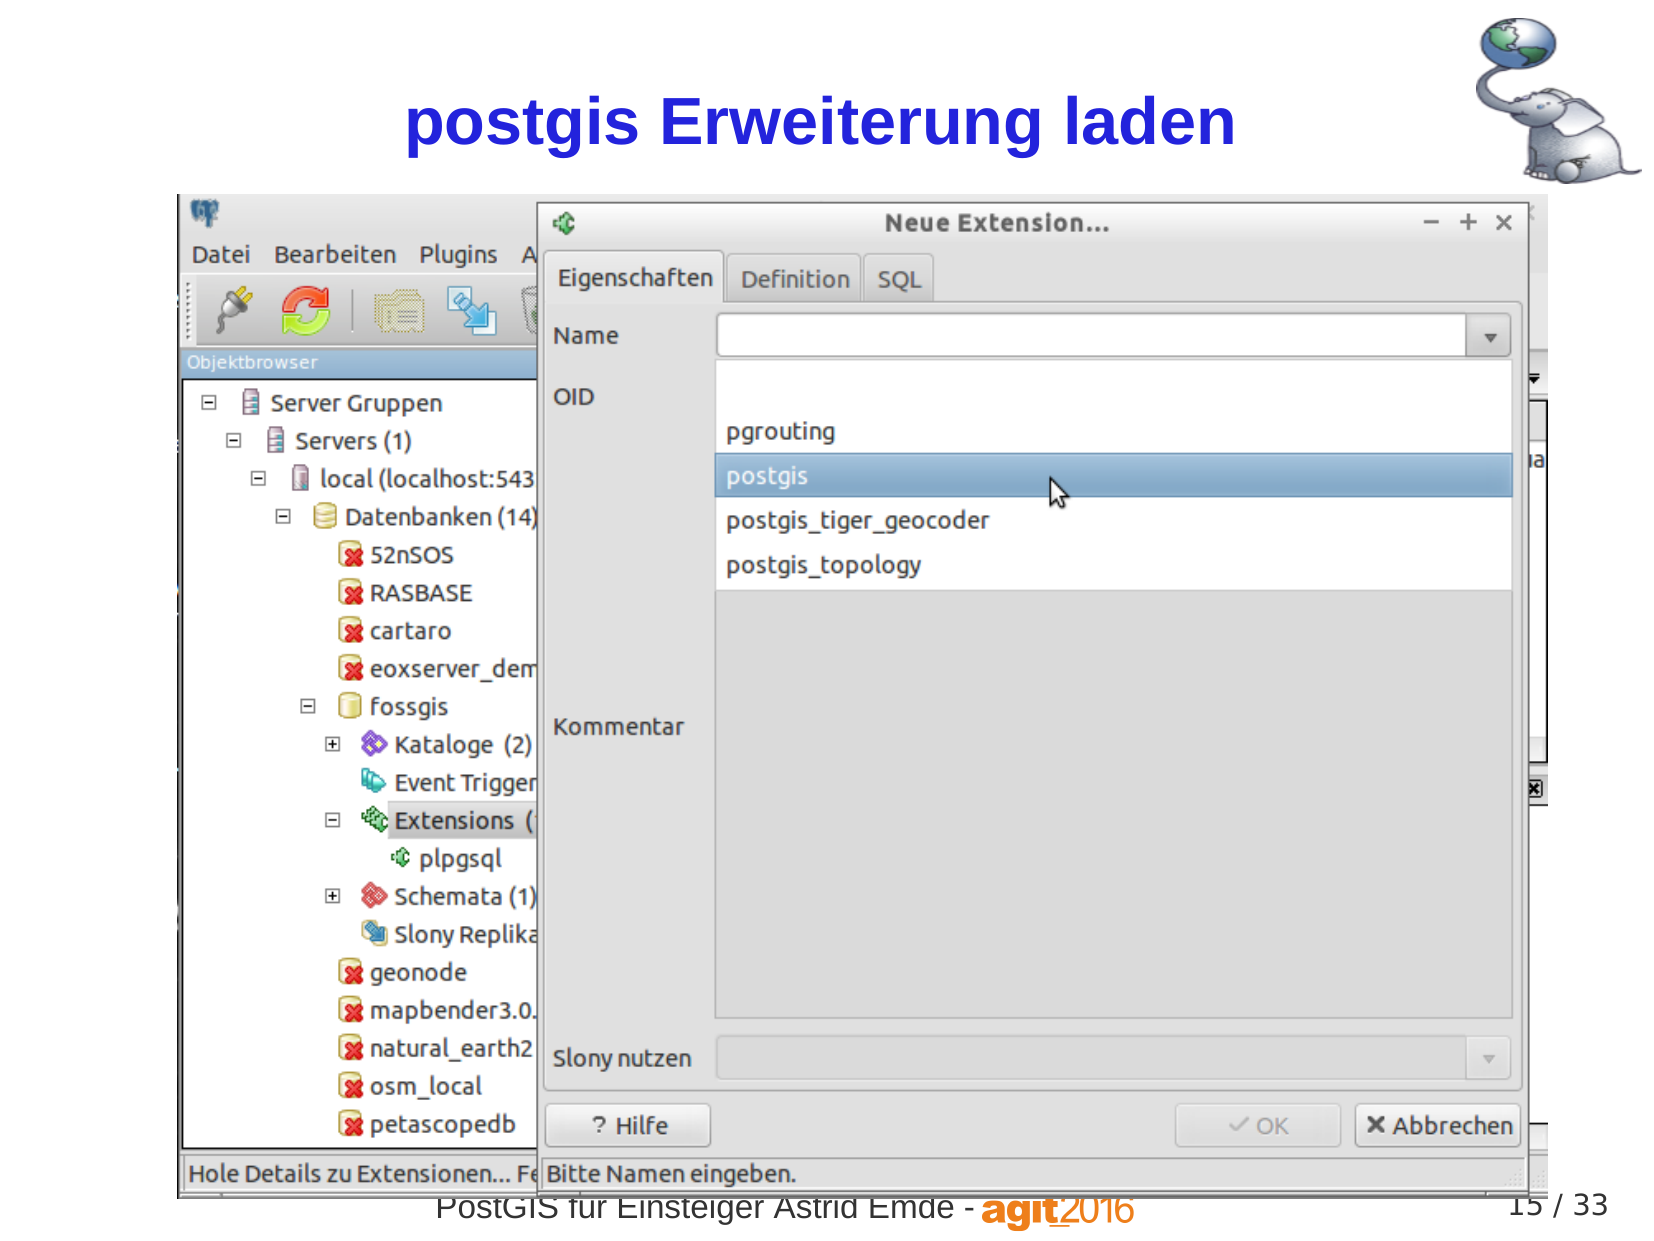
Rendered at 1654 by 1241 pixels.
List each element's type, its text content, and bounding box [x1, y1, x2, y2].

title postgis Erweiterung laden [76, 47, 1565, 195]
picture [1476, 18, 1642, 184]
picture [177, 194, 1548, 1232]
